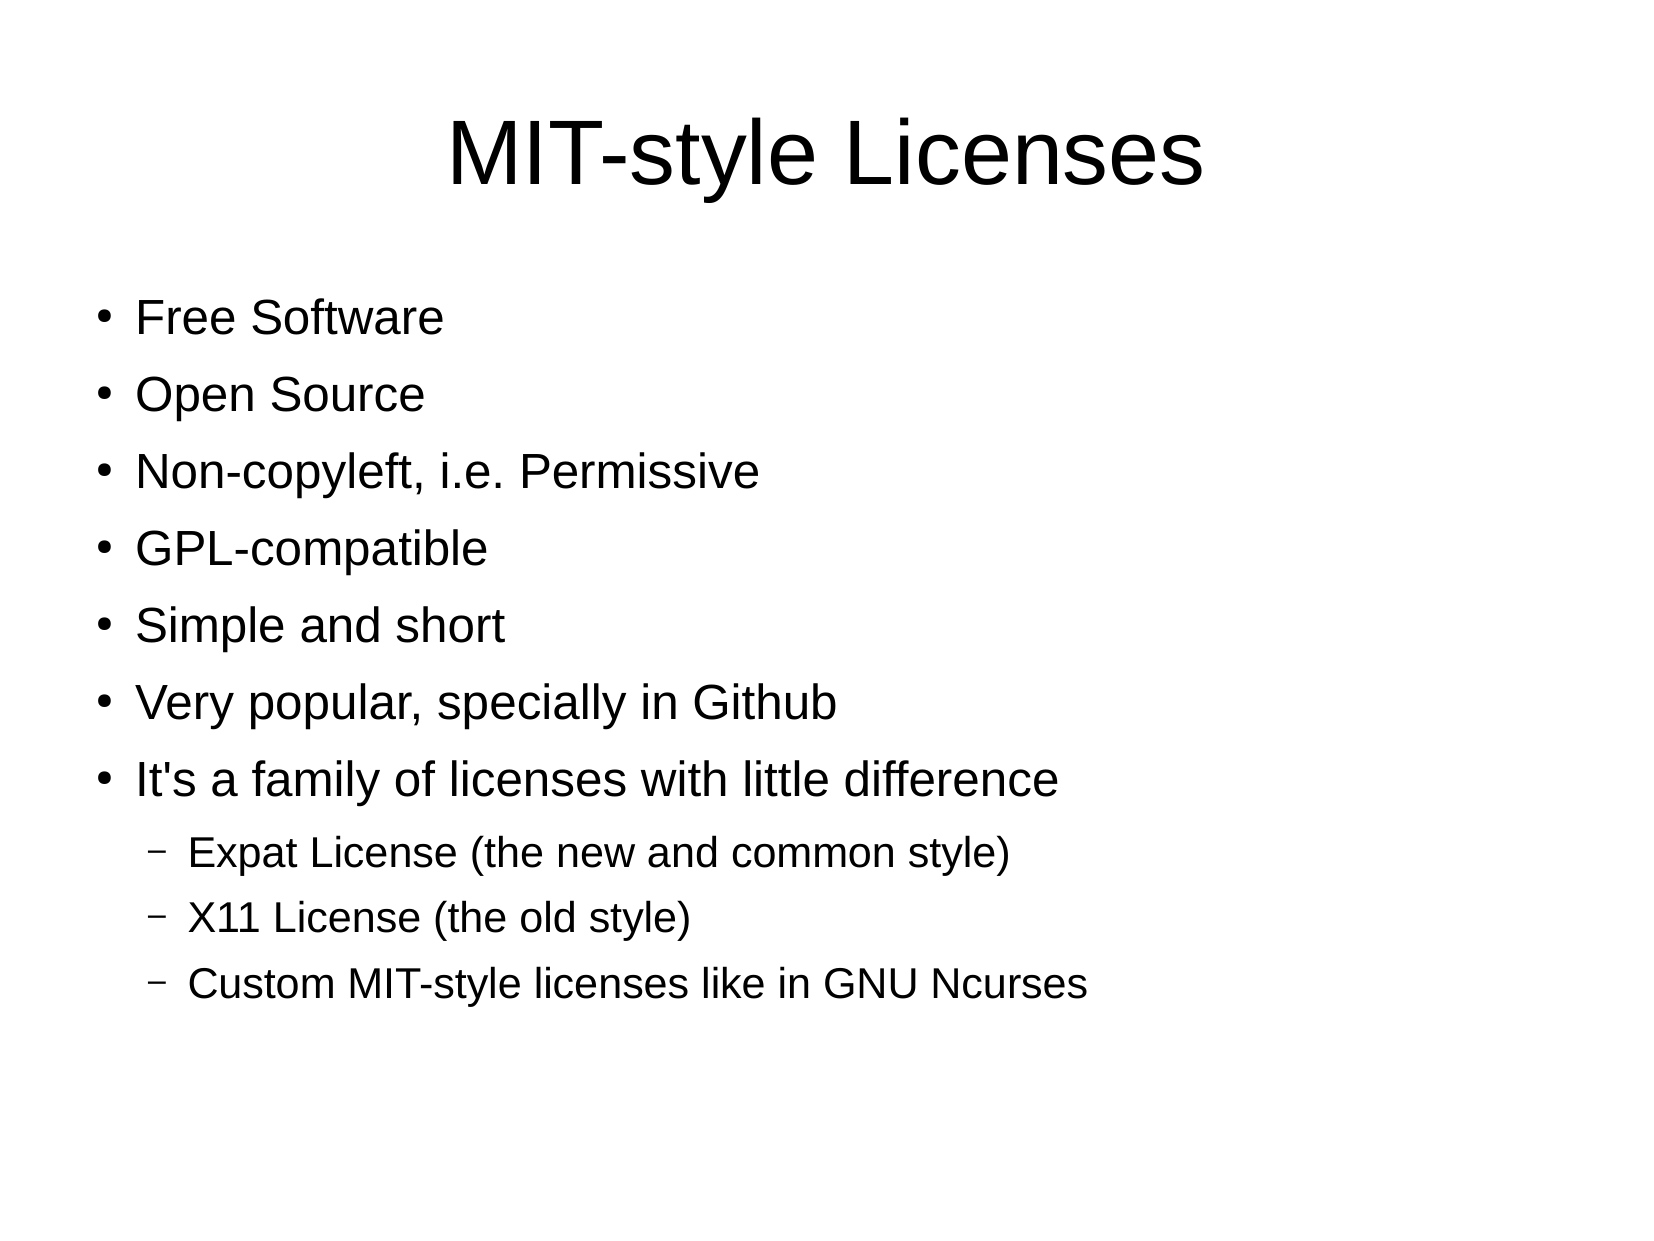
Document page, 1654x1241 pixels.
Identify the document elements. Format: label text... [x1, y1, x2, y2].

title MIT-style Licenses [82, 49, 1571, 257]
list Free Software Open Source Non-copyleft, i.e. Permissive GPL-compatible Simple and short Very popular, specially in Github It's a family of licenses with little difference Expat License (the new and common style) X11 License (the old style) Custom MIT-style licenses like in GNU Ncurses [82, 290, 1571, 1010]
